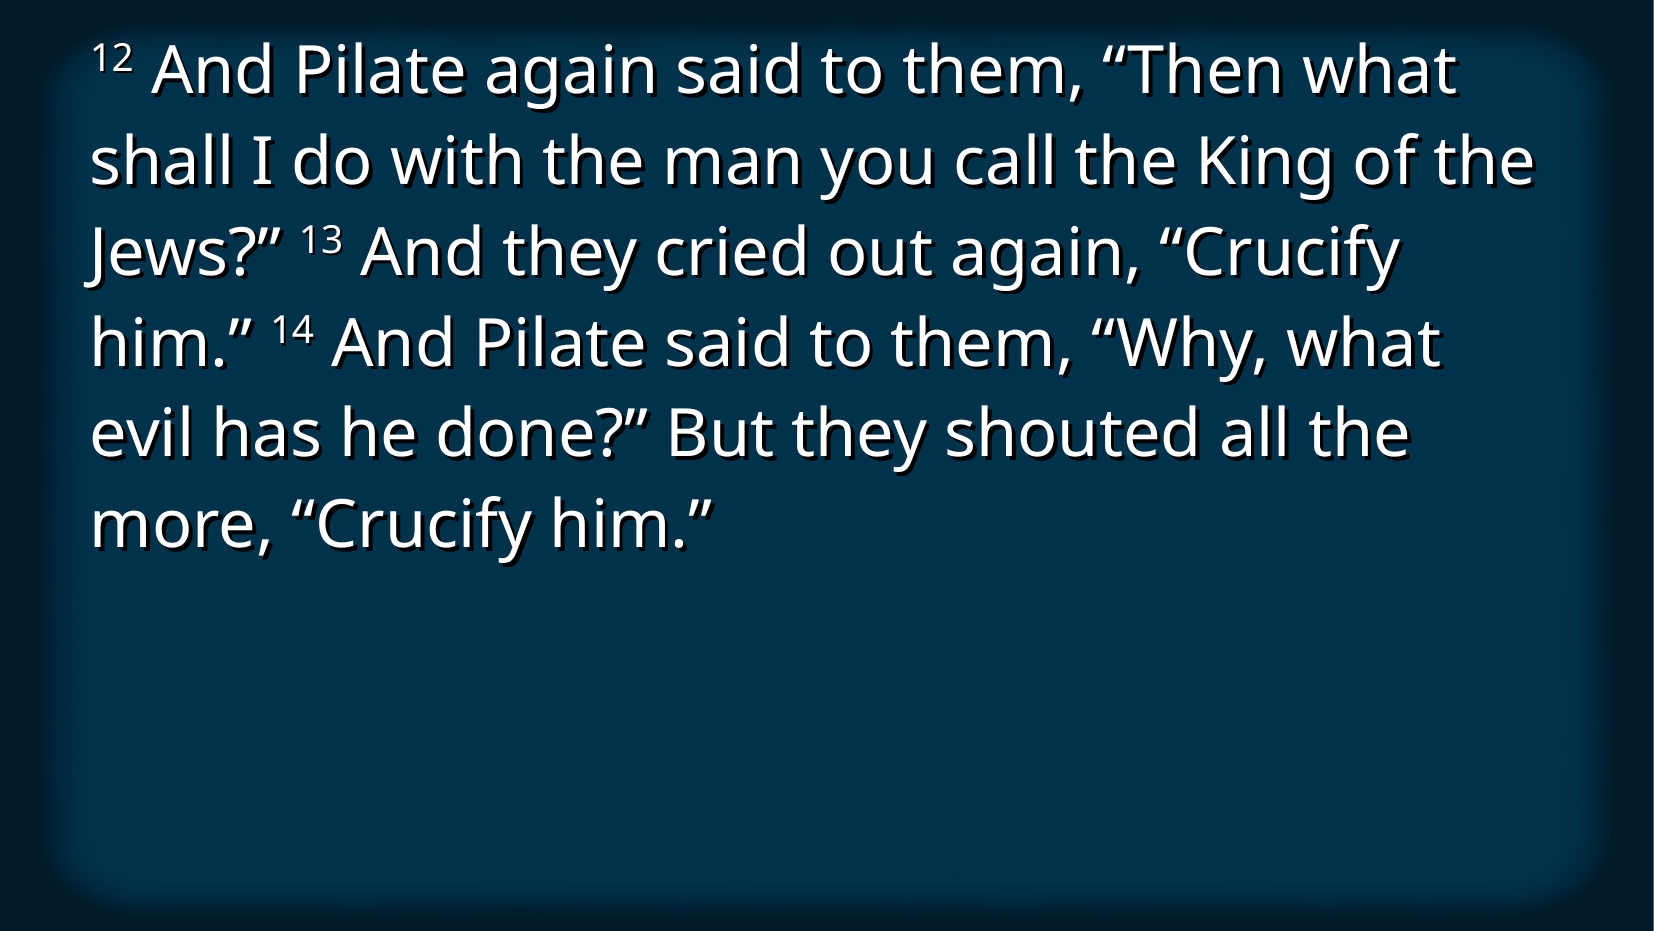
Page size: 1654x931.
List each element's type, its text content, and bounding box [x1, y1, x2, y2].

text_box 12 And Pilate again said to them, “Then what shall I do with the man you call the King of the Jews?” 13 And they cried out again, “Crucify him.” 14 And Pilate said to them, “Why, what evil has he done?” But they shouted all the more, “Crucify him.” [75, 15, 1576, 474]
picture [0, 0, 1654, 931]
